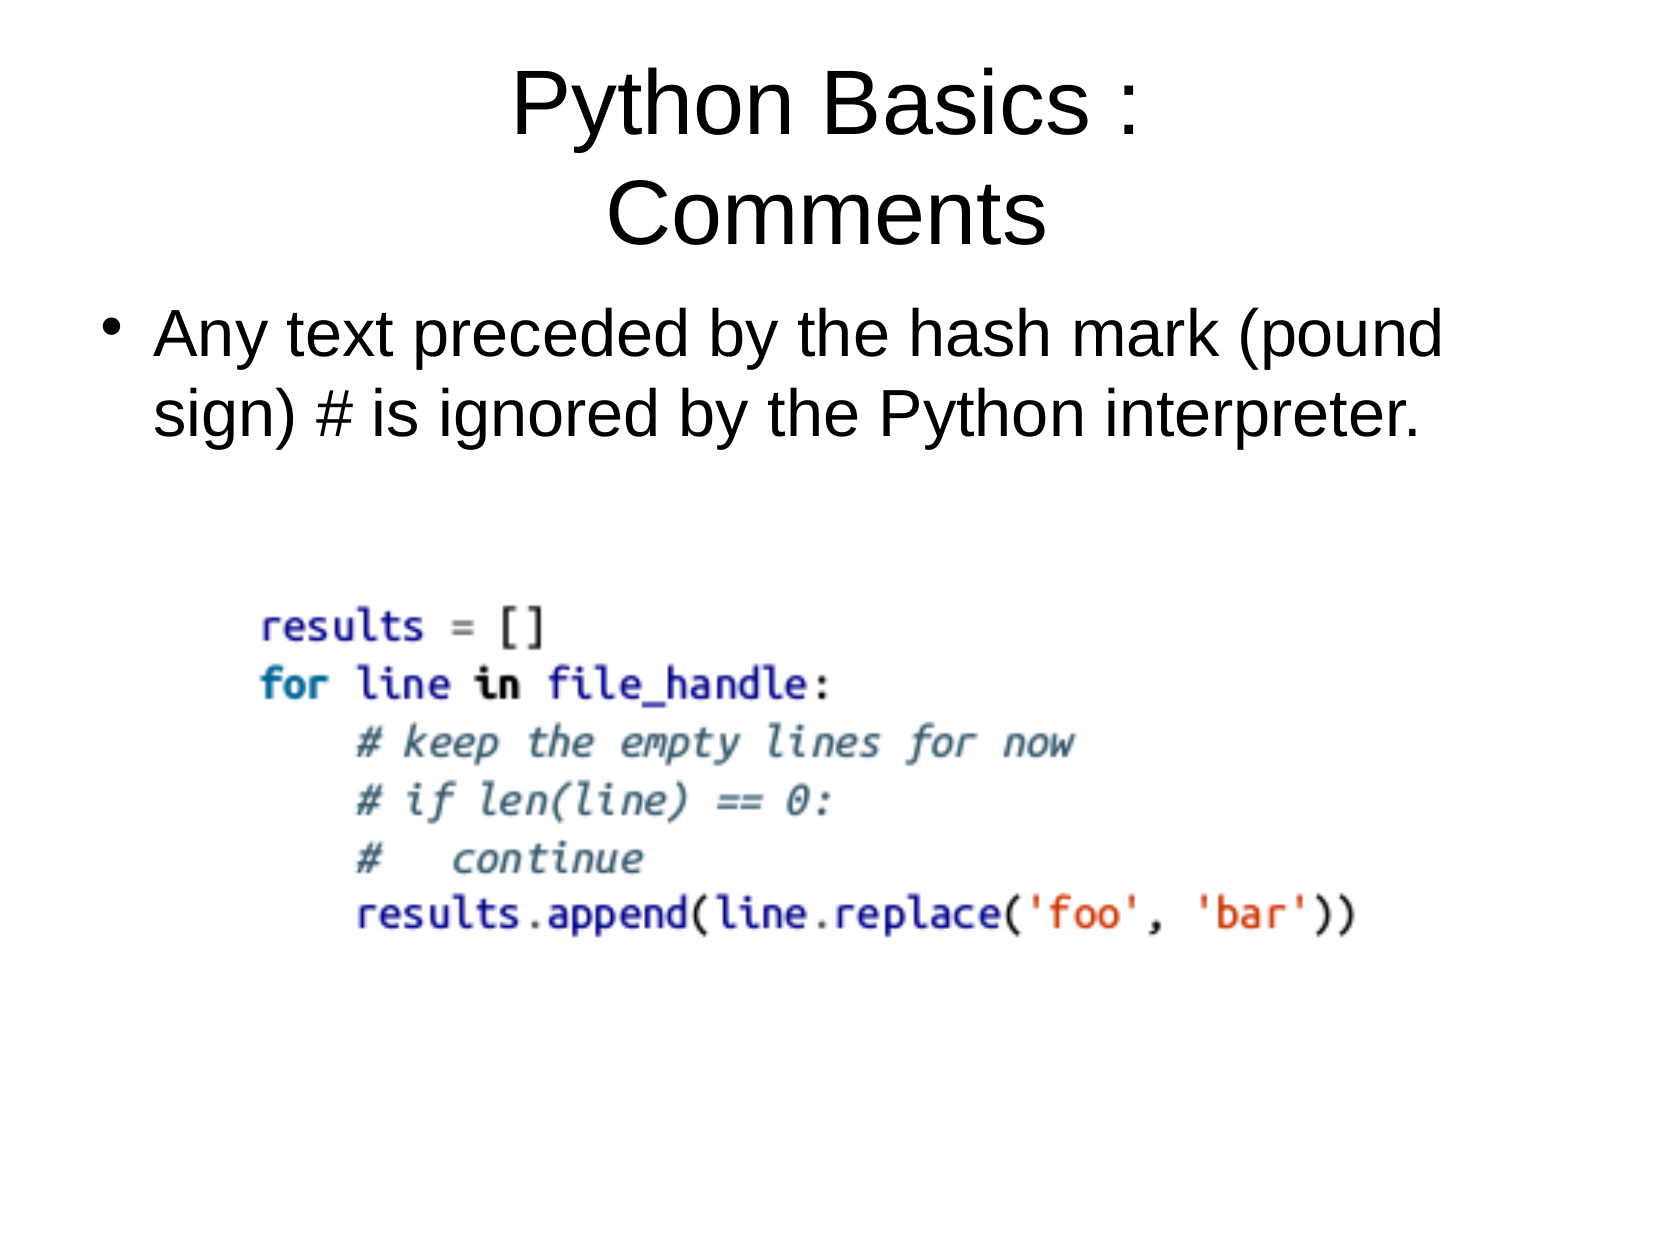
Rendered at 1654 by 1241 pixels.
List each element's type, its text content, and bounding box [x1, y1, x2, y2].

text_box Python Basics : Comments [82, 49, 1571, 257]
text_box Any text preceded by the hash mark (pound sign) # is ignored by the Python interpreter. [82, 290, 1571, 1010]
picture [191, 569, 1425, 961]
